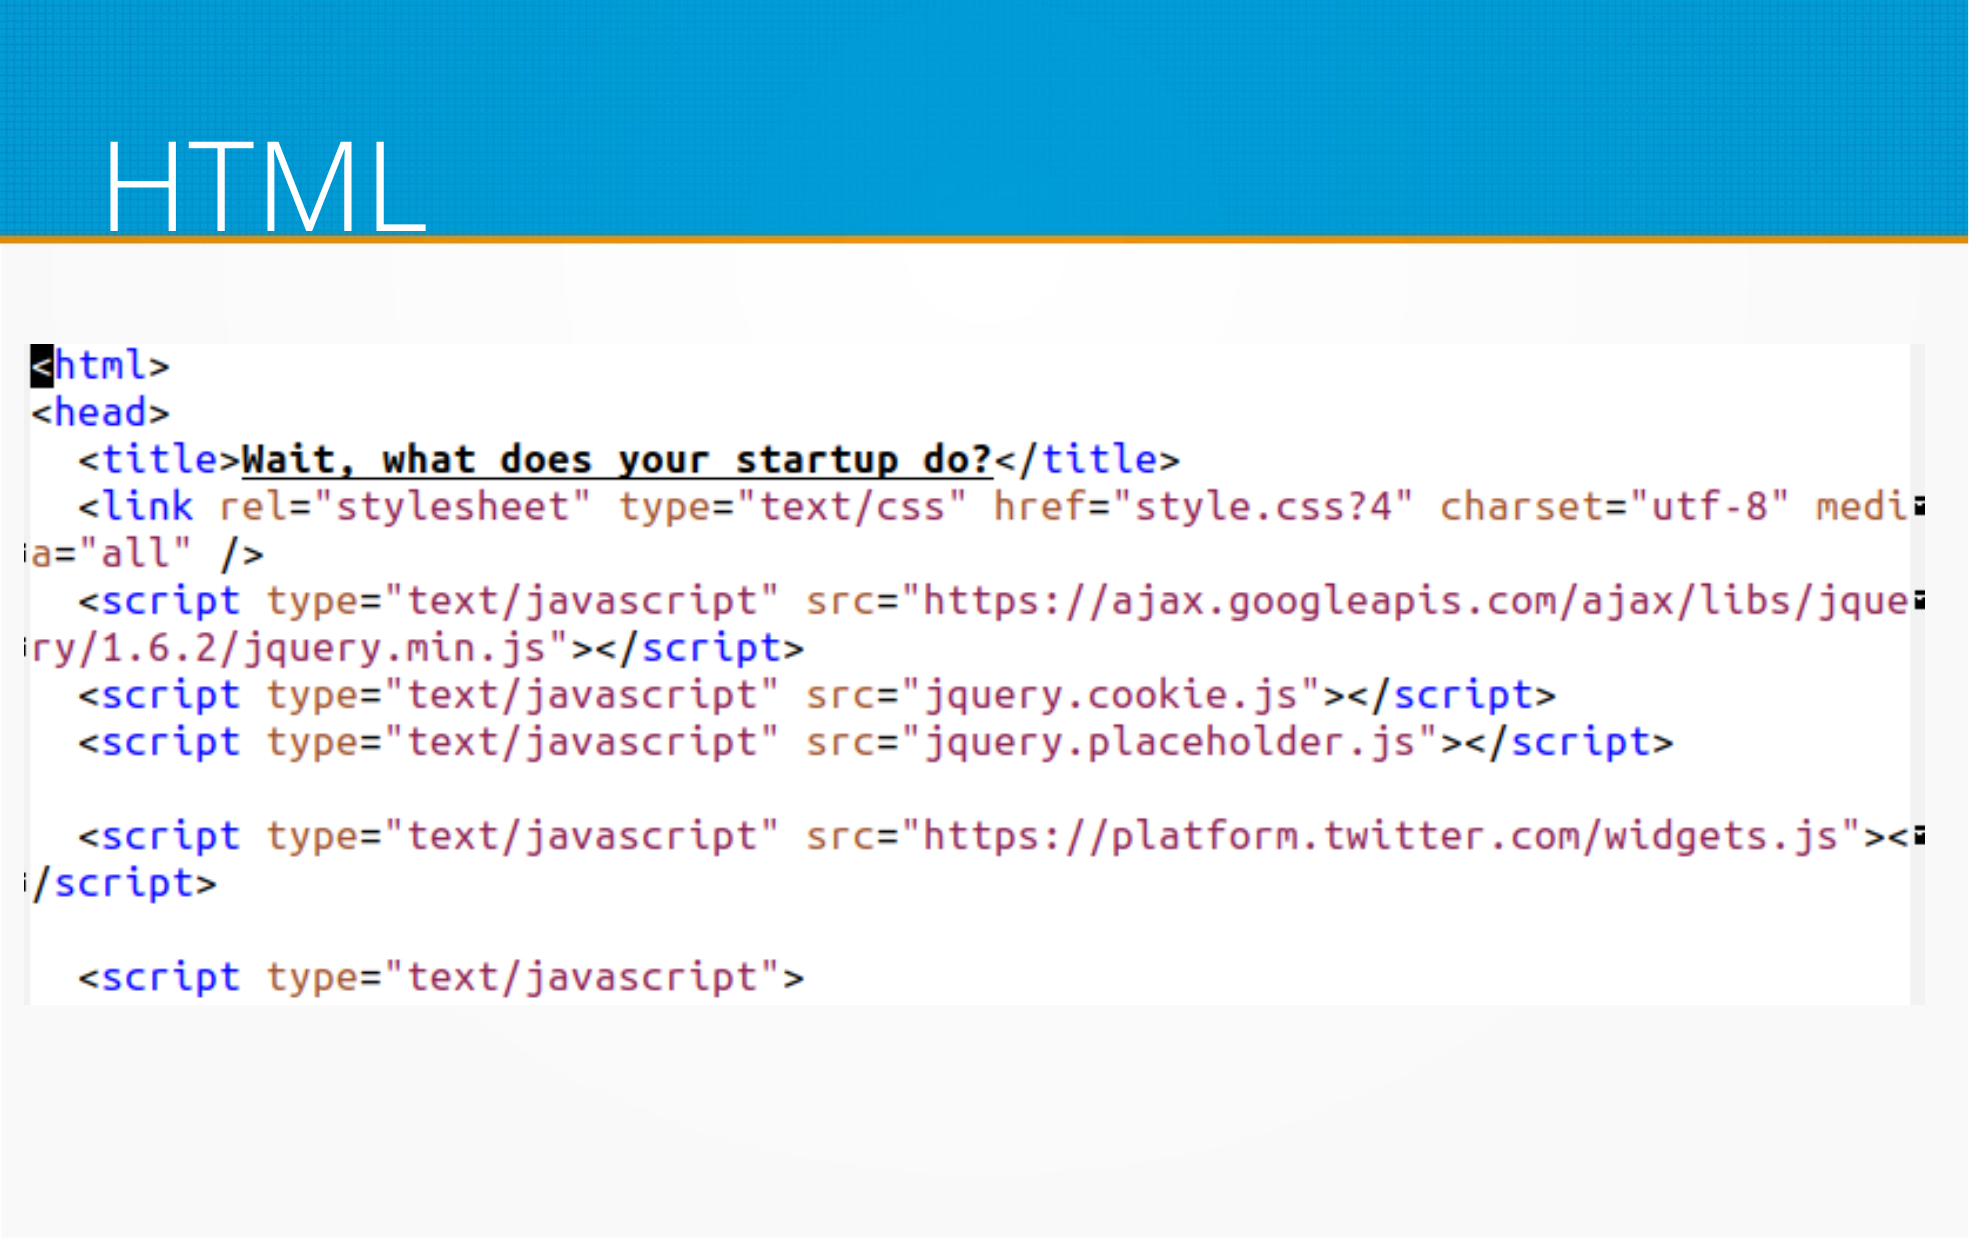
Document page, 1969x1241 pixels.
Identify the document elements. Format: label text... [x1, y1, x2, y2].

picture [0, 233, 1969, 1241]
title HTML [98, 49, 1870, 257]
